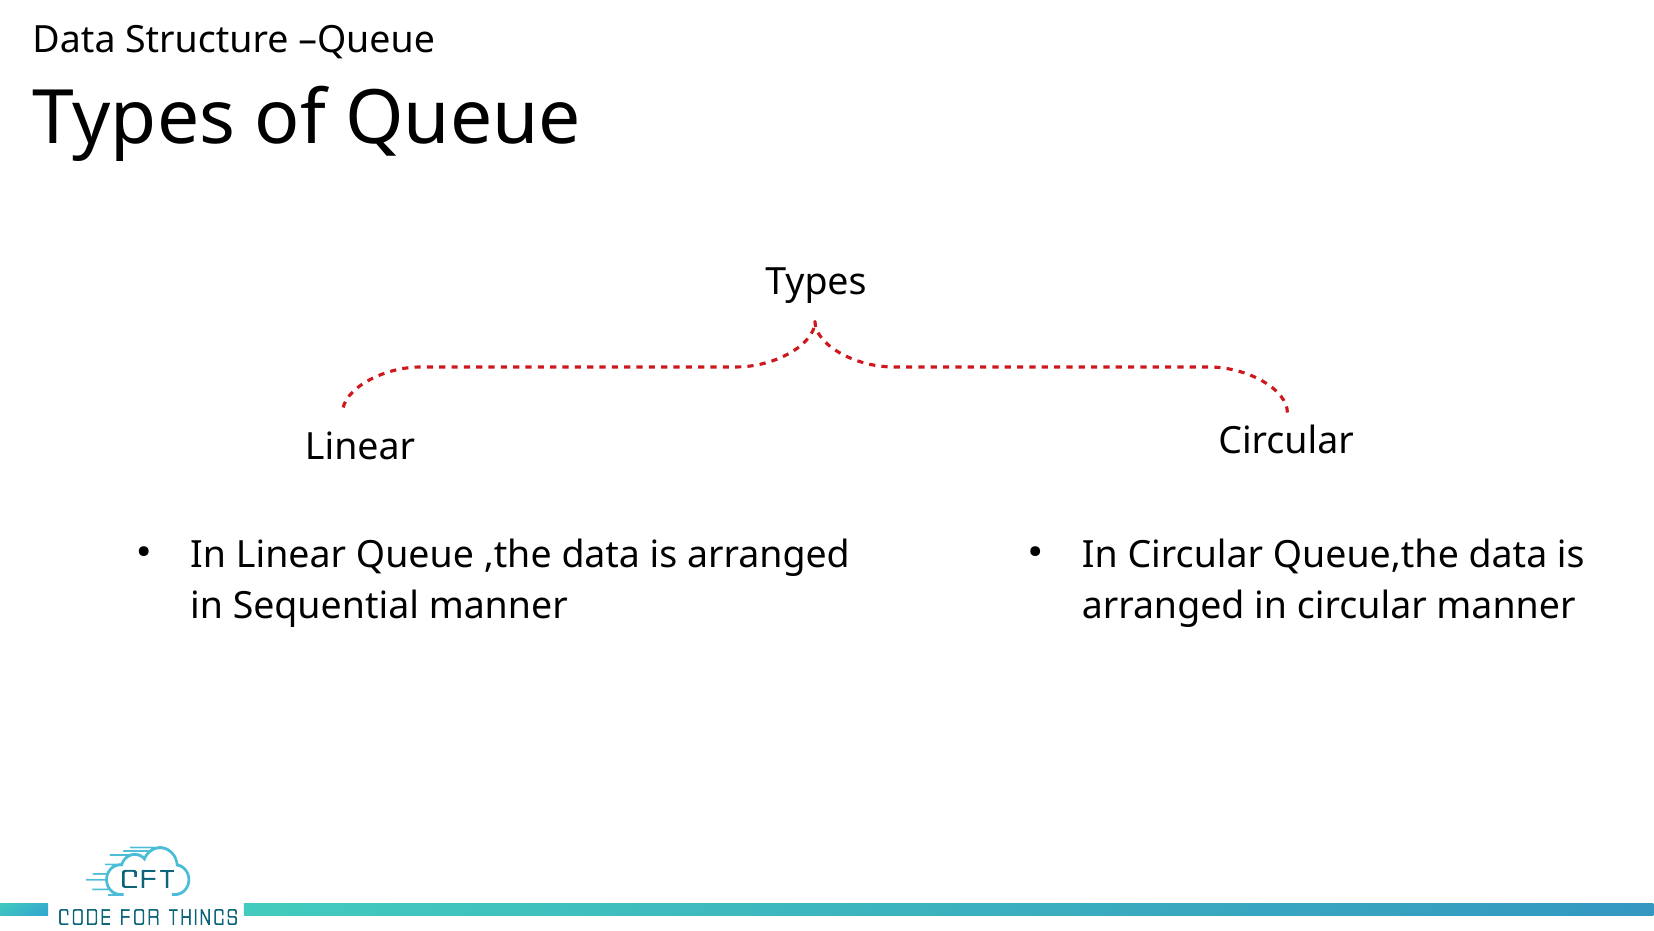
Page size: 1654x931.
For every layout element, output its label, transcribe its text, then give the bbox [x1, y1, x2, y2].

text_box Types [750, 247, 886, 313]
text_box Linear [289, 412, 441, 479]
text_box In Linear Queue ,the data is arranged in Sequential manner [104, 519, 869, 626]
title Data Structure –Queue Types of Queue [32, 12, 1184, 166]
picture [59, 846, 237, 925]
text_box Circular [1203, 406, 1441, 473]
text_box In Circular Queue,the data is arranged in circular manner [996, 519, 1619, 686]
